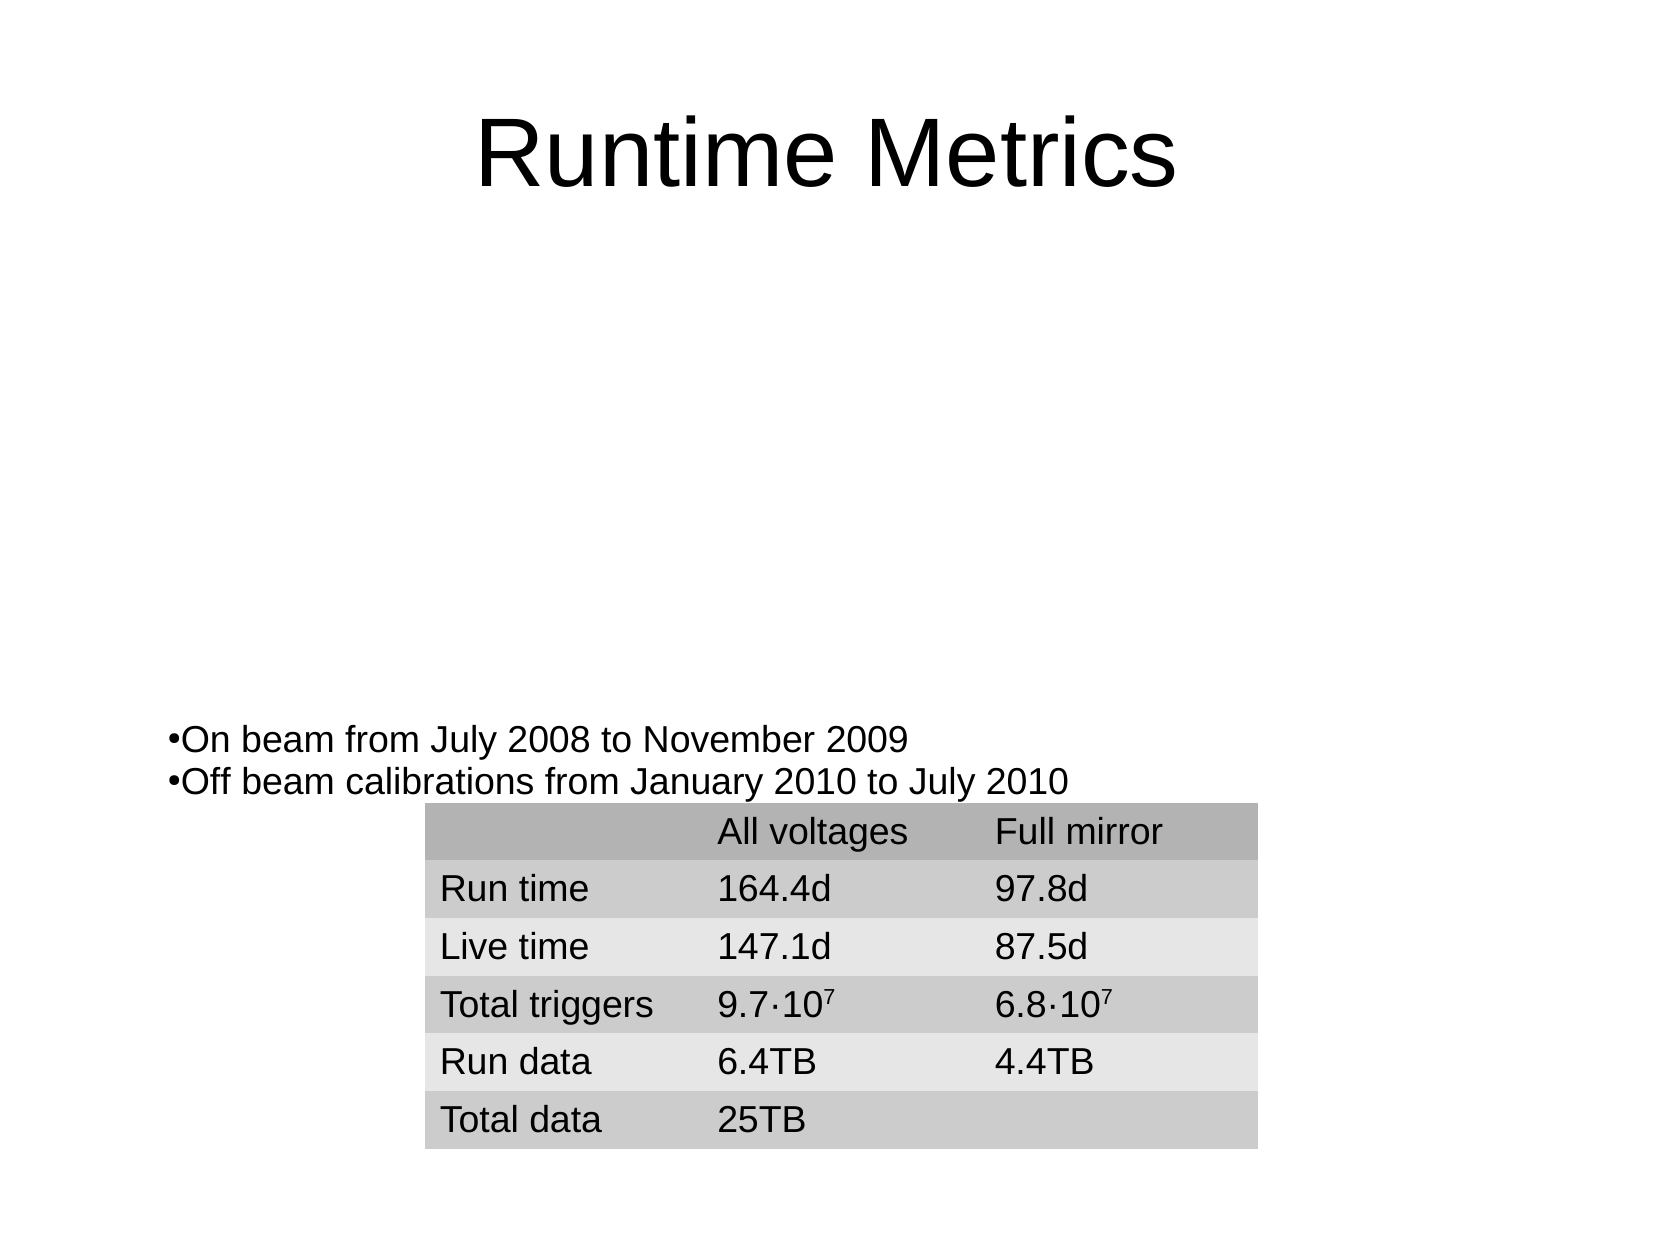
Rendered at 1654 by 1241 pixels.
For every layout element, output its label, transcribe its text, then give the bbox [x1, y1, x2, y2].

table_cell Run time [425, 860, 702, 918]
table_header All voltages [702, 803, 980, 860]
table_cell 97.8d [980, 860, 1258, 918]
table_cell Live time [425, 918, 702, 976]
table_cell Total data [425, 1091, 702, 1149]
table_cell Run data [425, 1033, 702, 1091]
text_box On beam from July 2008 to November 2009 Off beam calibrations from January 2010 to July 2010 [152, 711, 1503, 810]
table_header Full mirror [980, 803, 1258, 860]
table_cell 9.7·107 [702, 976, 980, 1033]
table_cell 6.4TB [702, 1033, 980, 1091]
table_cell 164.4d [702, 860, 980, 918]
table_cell [980, 1091, 1258, 1149]
table_cell Total triggers [425, 976, 702, 1033]
table_cell 147.1d [702, 918, 980, 976]
table_cell 25TB [702, 1091, 980, 1149]
table_header [425, 803, 702, 860]
table_cell 87.5d [980, 918, 1258, 976]
table_cell 4.4TB [980, 1033, 1258, 1091]
title Runtime Metrics [82, 49, 1571, 257]
table_cell 6.8·107 [980, 976, 1258, 1033]
